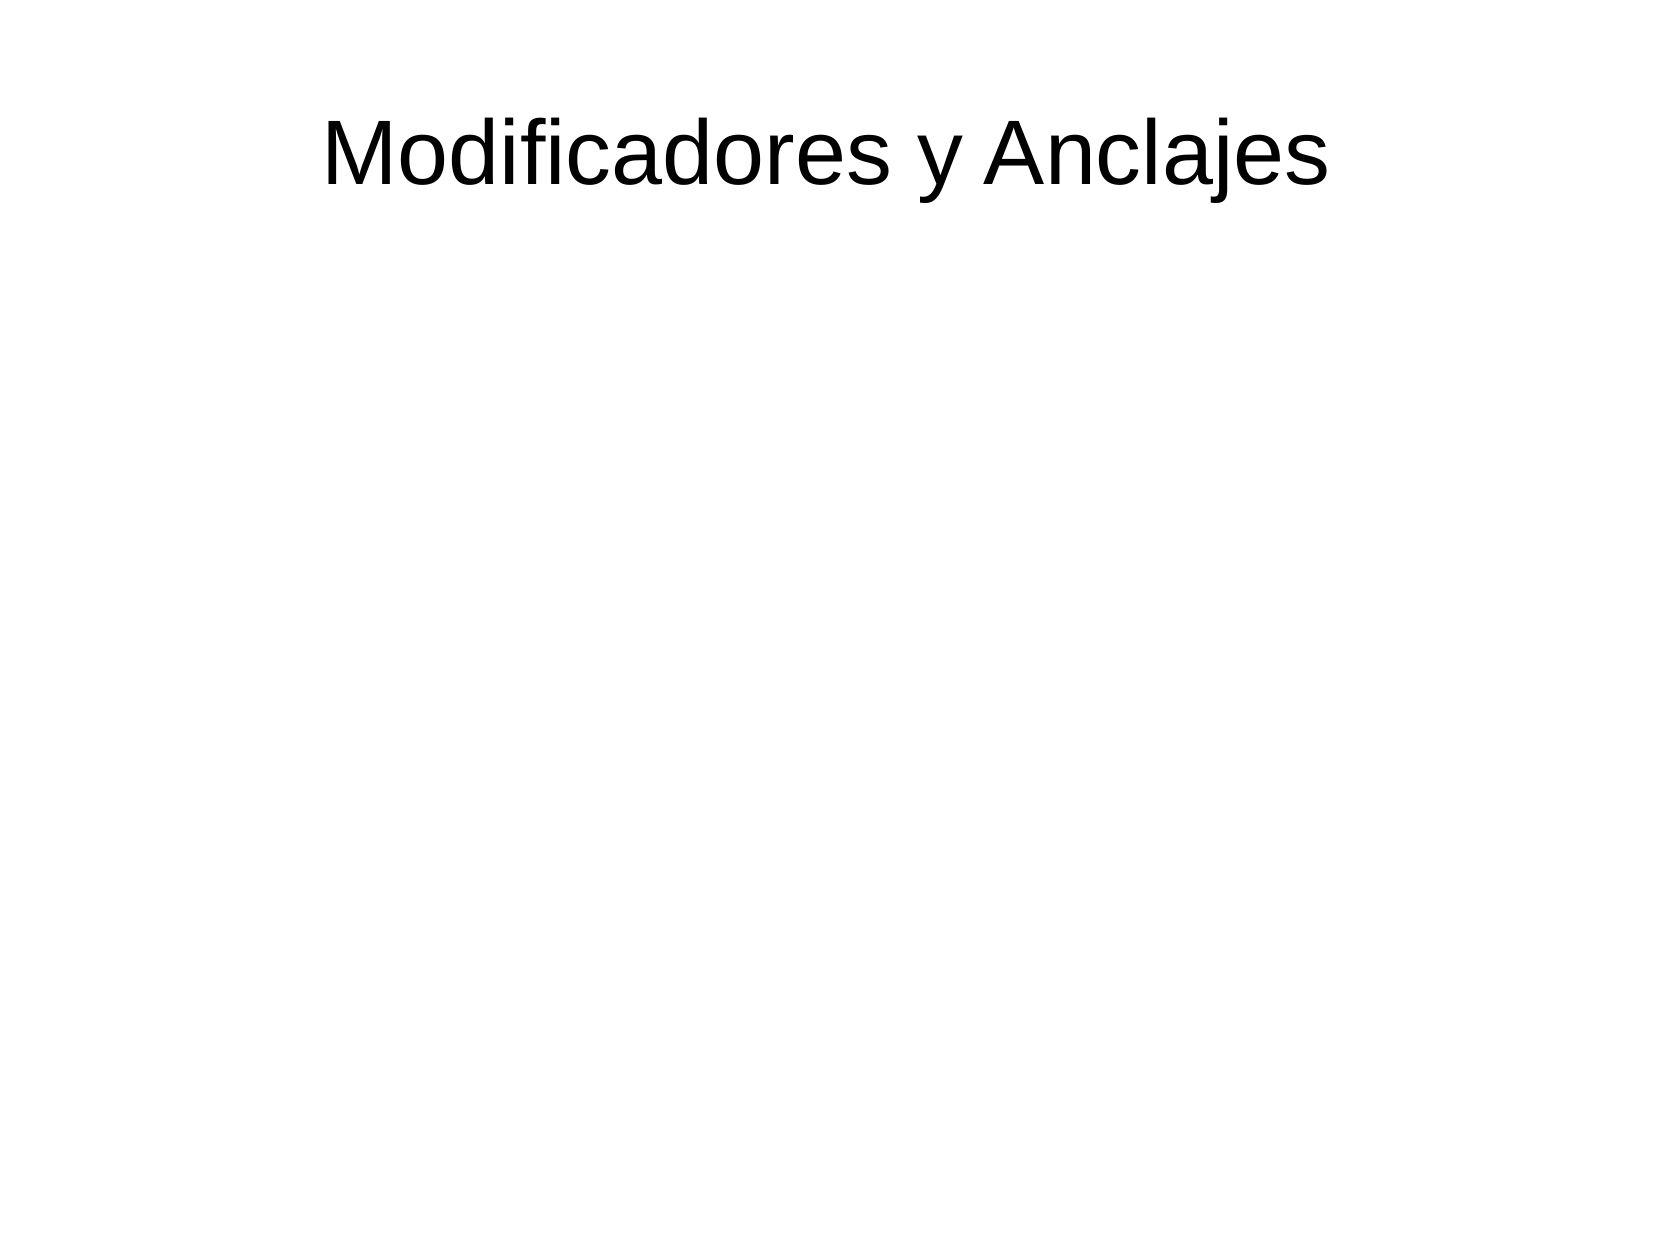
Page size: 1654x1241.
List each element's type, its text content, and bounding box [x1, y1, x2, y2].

title Modificadores y Anclajes [82, 49, 1571, 257]
